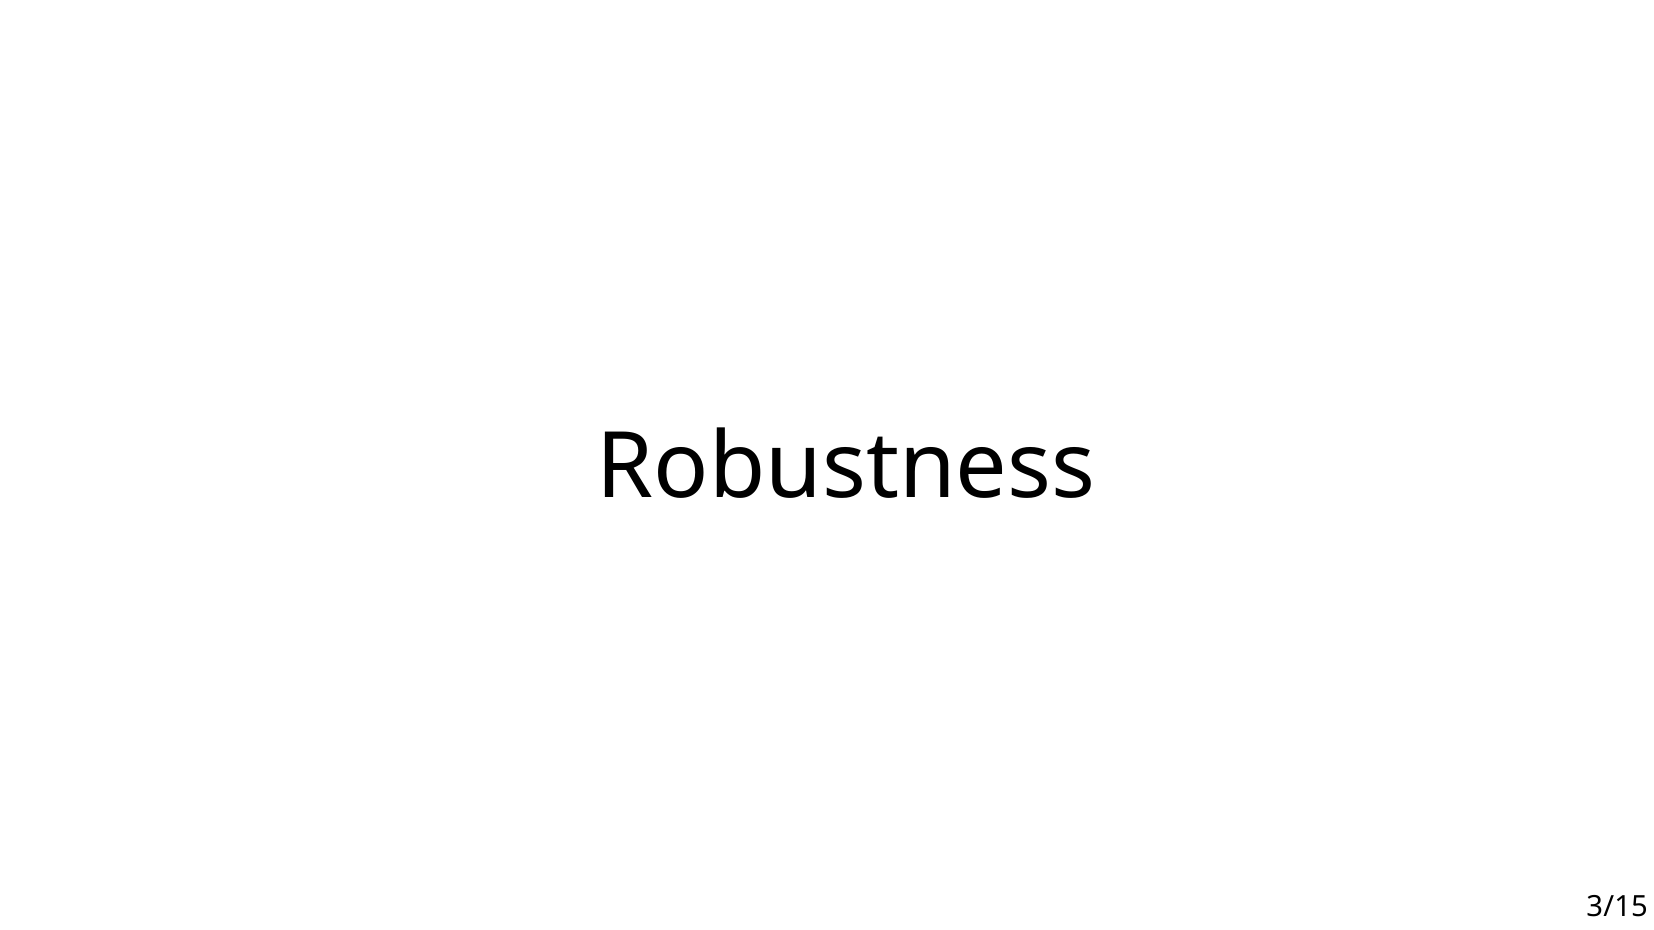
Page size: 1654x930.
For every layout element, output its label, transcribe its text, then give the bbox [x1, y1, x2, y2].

title Robustness [102, 308, 1591, 617]
